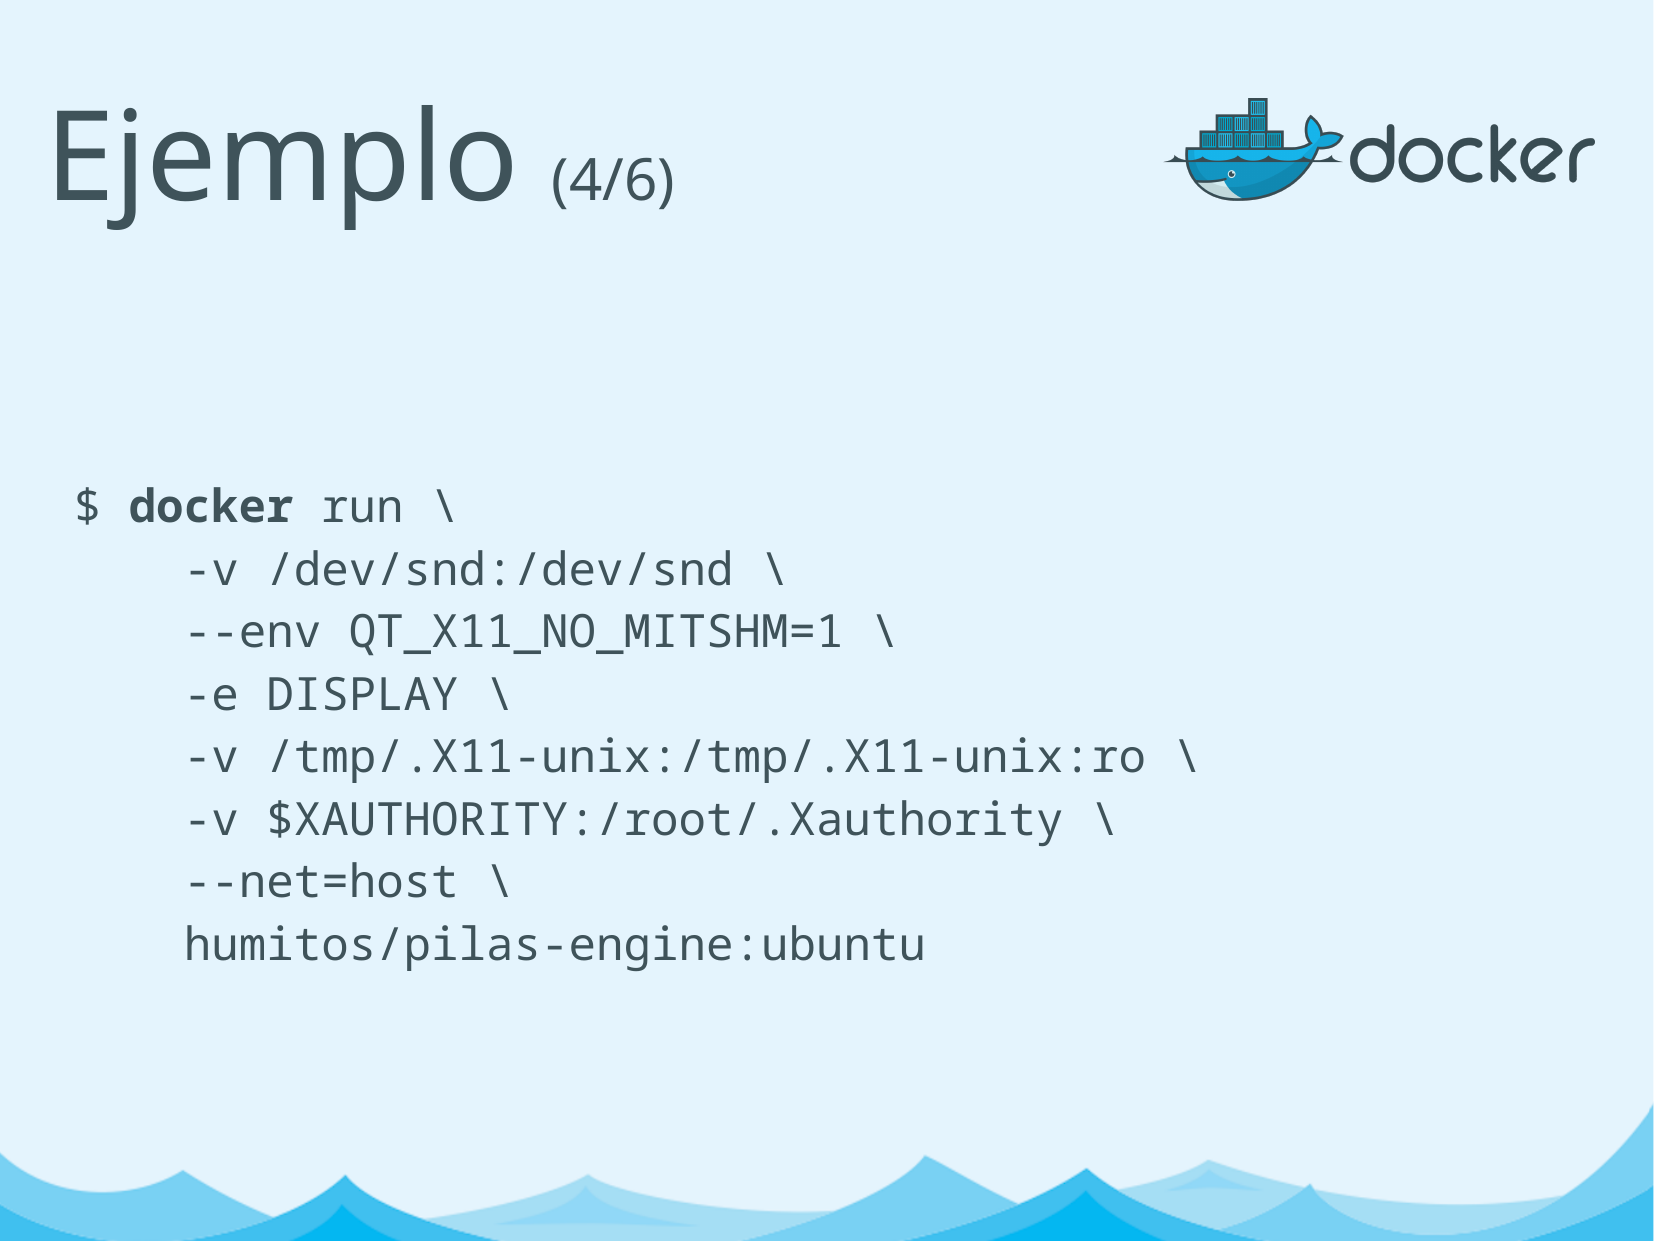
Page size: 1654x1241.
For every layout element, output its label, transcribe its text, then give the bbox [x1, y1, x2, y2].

text_box $ docker run \ -v /dev/snd:/dev/snd \ --env QT_X11_NO_MITSHM=1 \ -e DISPLAY \ -v /tmp/.X11-unix:/tmp/.X11-unix:ro \ -v $XAUTHORITY:/root/.Xauthority \ --net=host \ humitos/pilas-engine:ubuntu [59, 466, 1654, 947]
picture [1163, 98, 1595, 201]
picture [0, 1101, 1654, 1241]
text_box Ejemplo (4/6) [30, 59, 645, 252]
